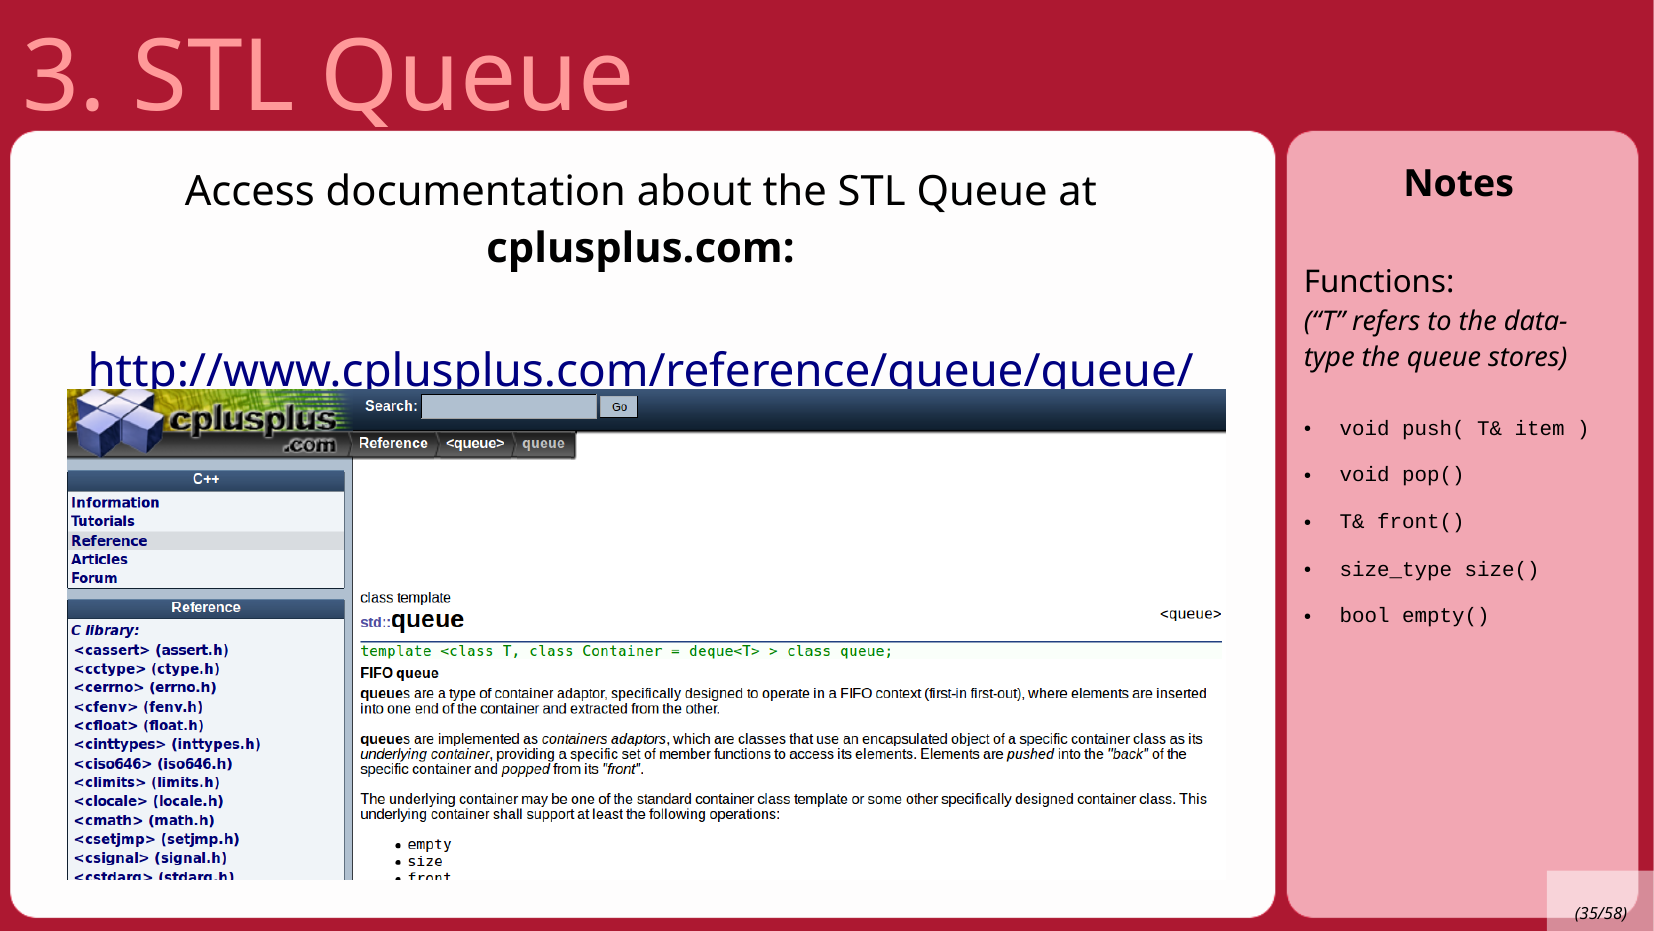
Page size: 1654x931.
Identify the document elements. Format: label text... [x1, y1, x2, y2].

text_box Access documentation about the STL Queue at cplusplus.com: http://www.cplusplus.com/reference/queue/queue/ [34, 160, 1248, 312]
text_box Notes Functions: (“T” refers to the data-type the queue stores) void push( T& item ) void pop() T& front() size_type size() bool empty() [1289, 149, 1629, 591]
picture [0, 0, 1654, 931]
title 3. STL Queue [22, 7, 1511, 136]
text_box (<number>/58) [1546, 877, 1654, 931]
